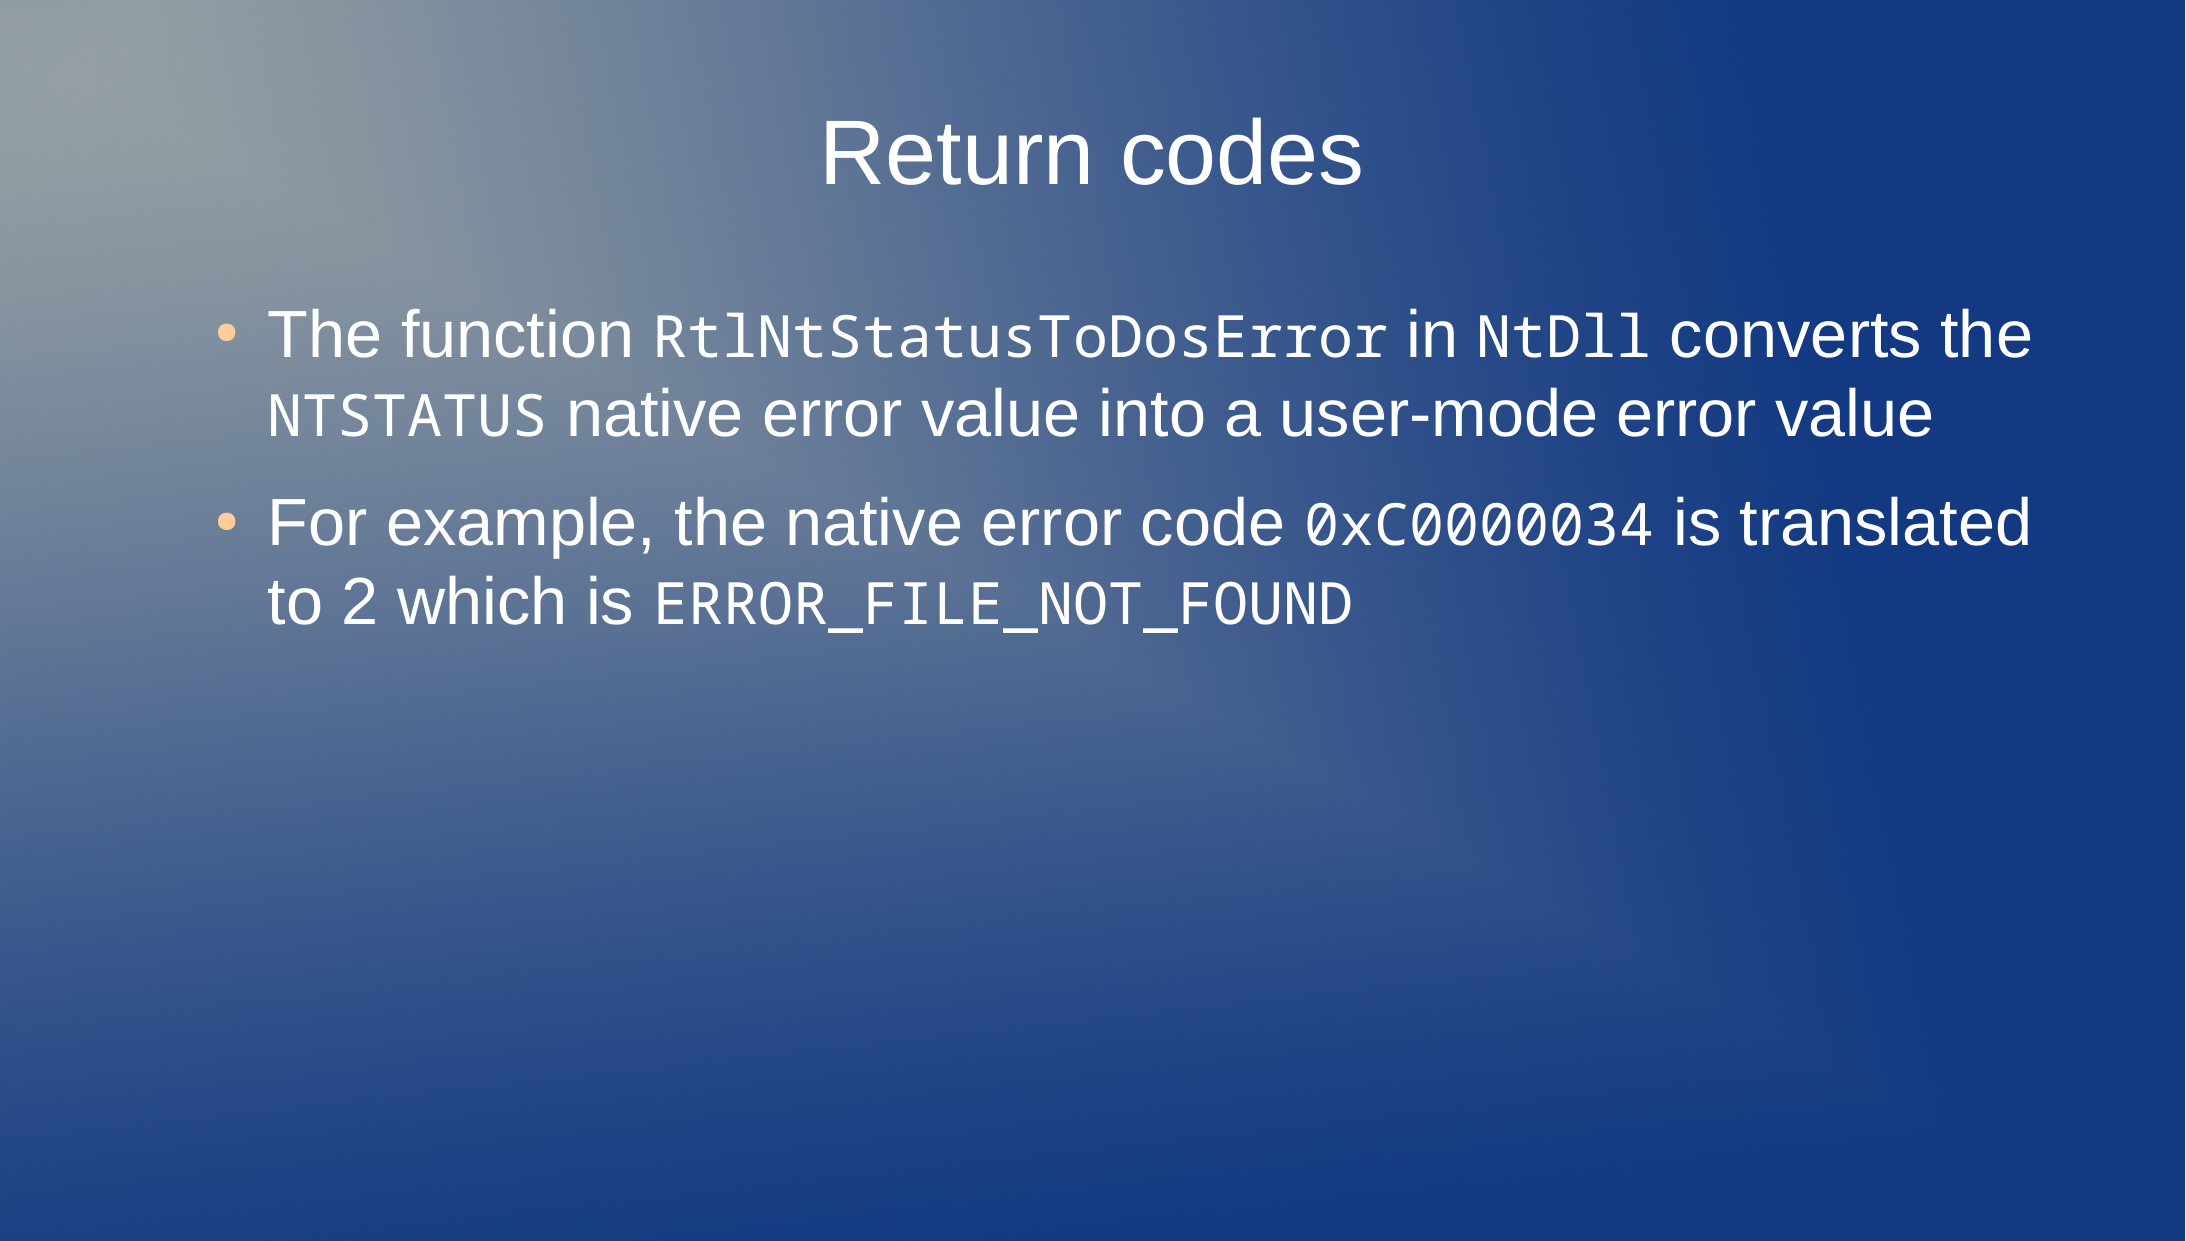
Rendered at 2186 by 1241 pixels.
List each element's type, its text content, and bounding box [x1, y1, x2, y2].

title Return codes [109, 49, 2076, 257]
picture [0, 0, 2186, 1241]
list The function RtlNtStatusToDosError in NtDll converts the NTSTATUS native error value into a user-mode error value For example, the native error code 0xC0000034 is translated to 2 which is ERROR_FILE_NOT_FOUND [197, 295, 2045, 1204]
